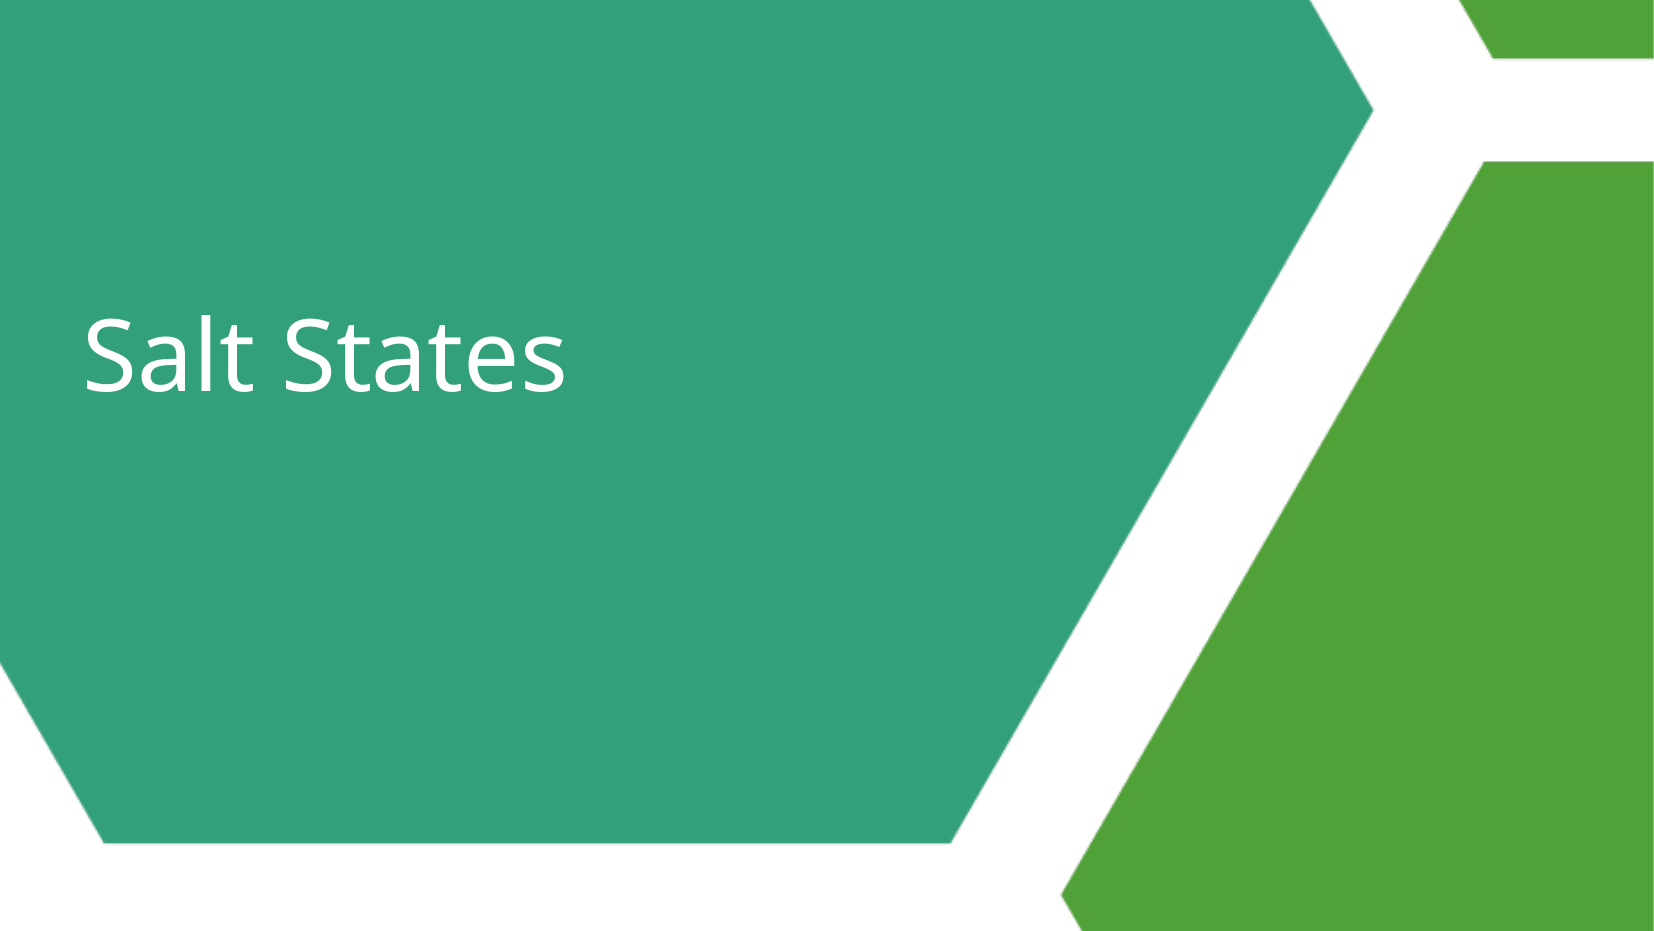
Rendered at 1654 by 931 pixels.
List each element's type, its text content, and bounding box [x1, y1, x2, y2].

title Salt States [82, 219, 1218, 486]
picture [0, 0, 1654, 931]
